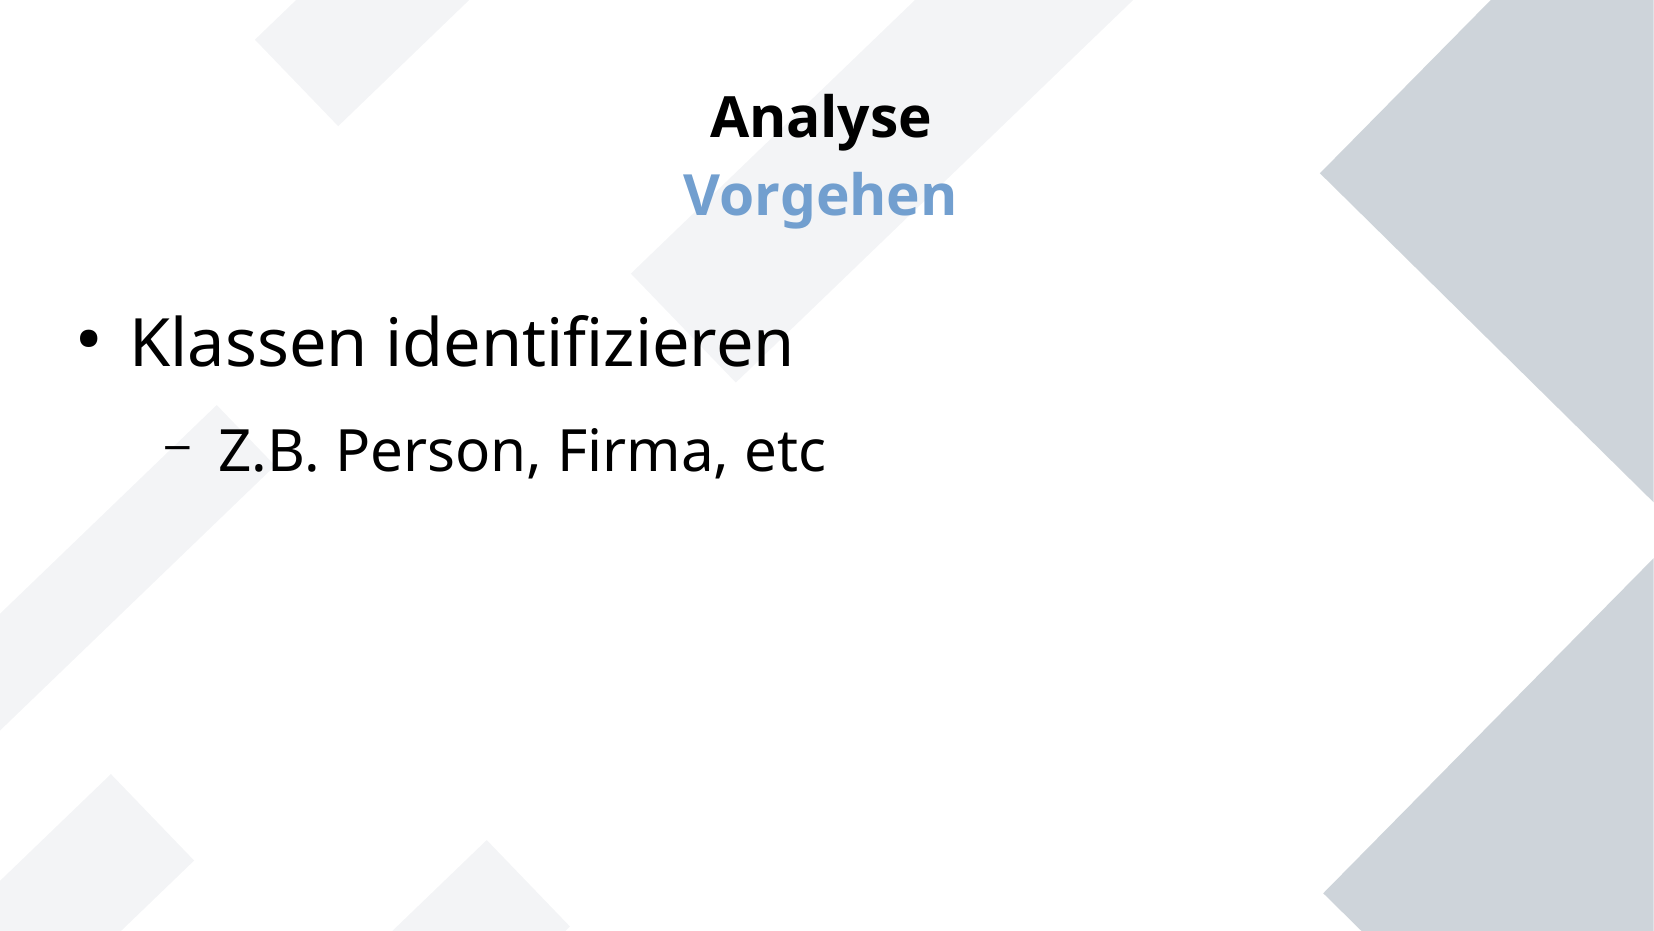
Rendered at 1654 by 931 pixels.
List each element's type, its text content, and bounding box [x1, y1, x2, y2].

title Analyse Vorgehen [76, 76, 1565, 233]
list Klassen identifizieren Z.B. Person, Firma, etc [76, 295, 1565, 835]
